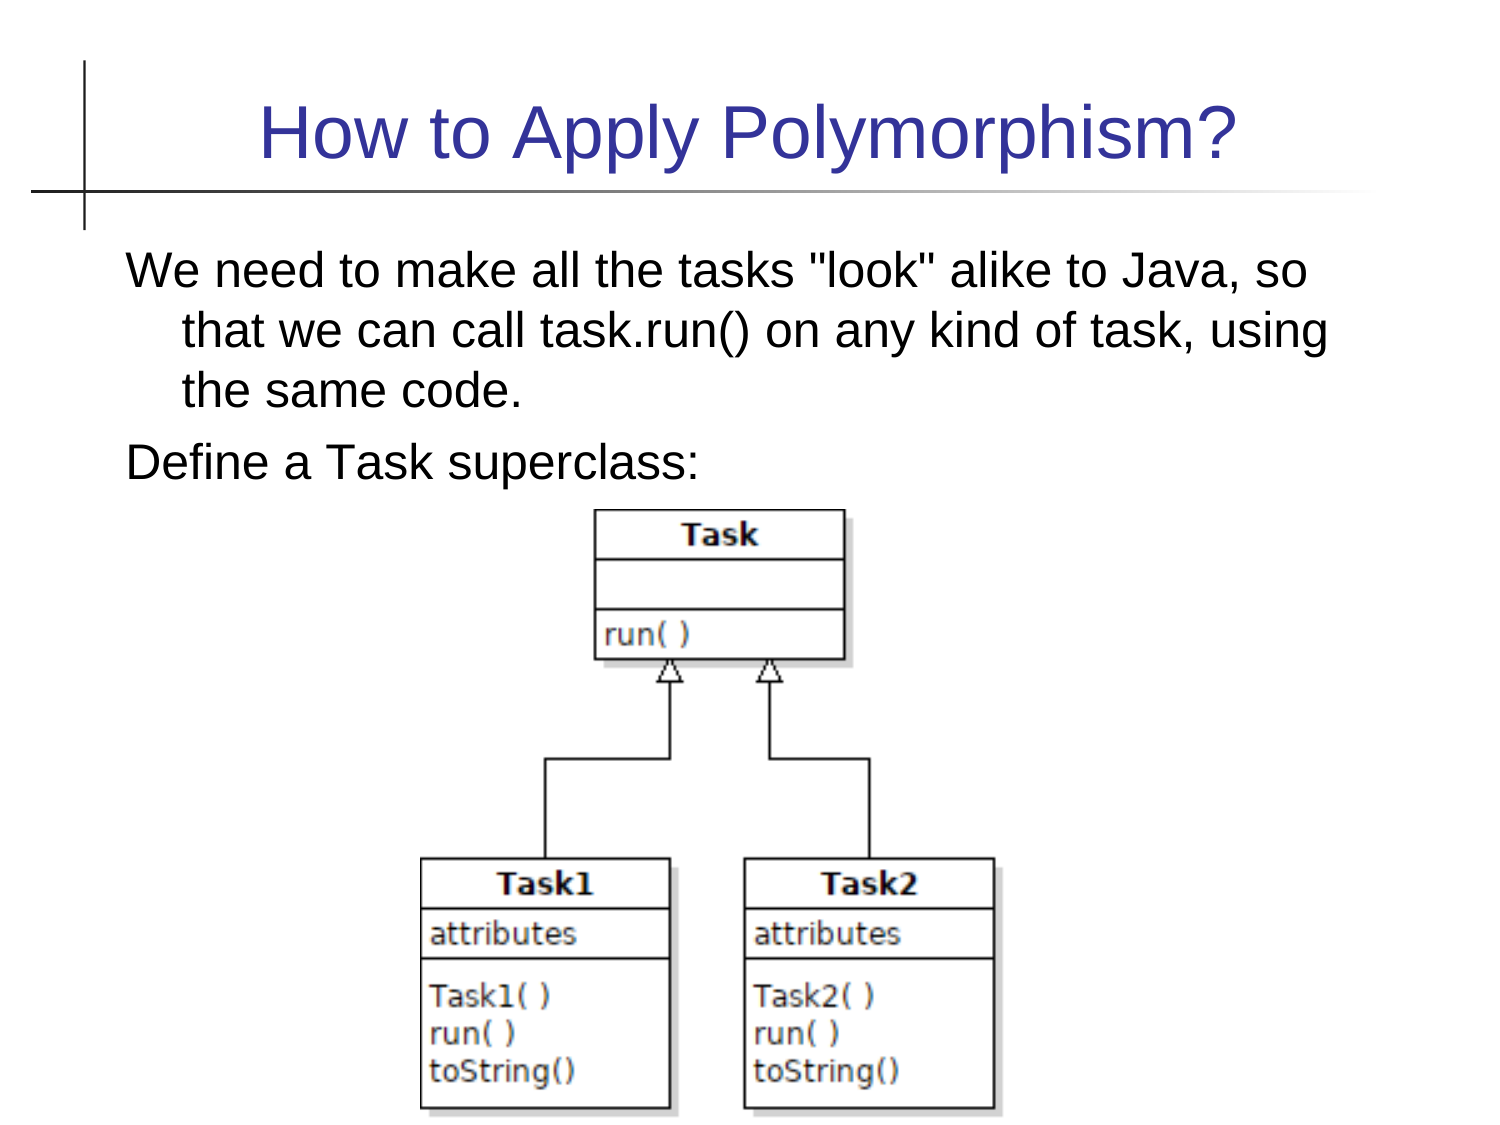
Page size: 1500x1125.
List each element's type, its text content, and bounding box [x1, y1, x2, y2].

title How to Apply Polymorphism? [100, 42, 1397, 182]
list We need to make all the tasks "look" alike to Java, so that we can call task.run() on any kind of task, using the same code. Define a Task superclass: [110, 229, 1408, 526]
picture [420, 509, 1006, 1120]
